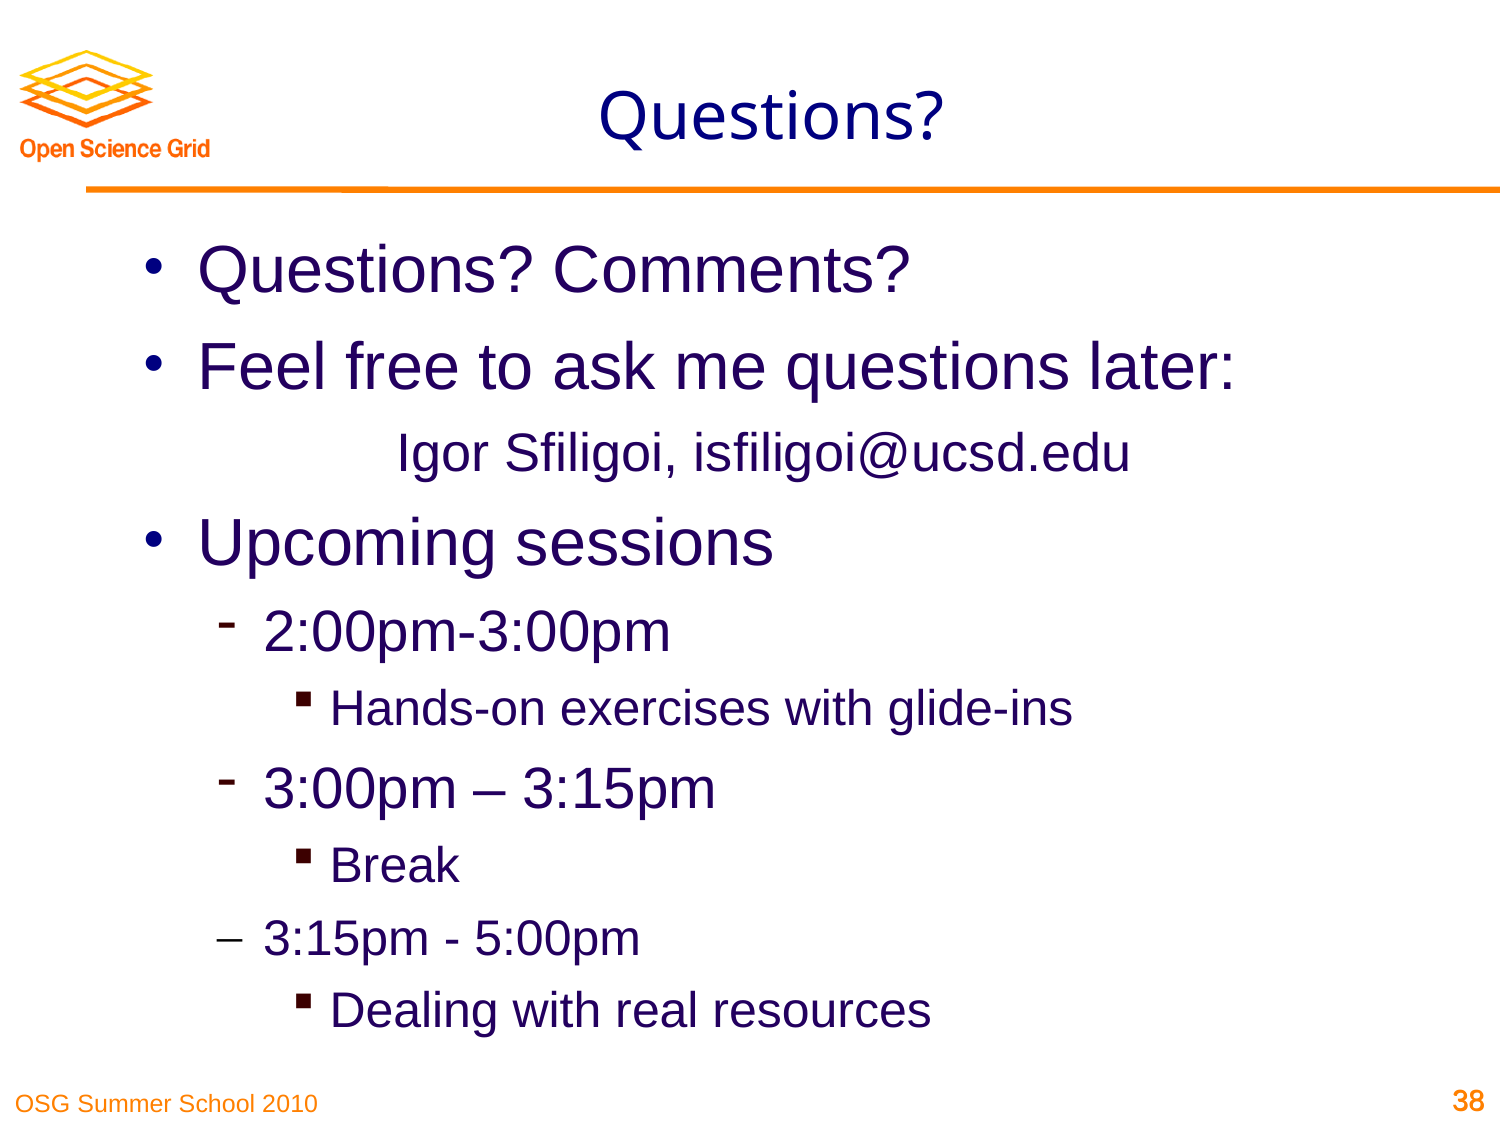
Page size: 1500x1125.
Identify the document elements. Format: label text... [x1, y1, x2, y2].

text_box <number> [1431, 1050, 1500, 1125]
text_box Questions? [201, 18, 1342, 207]
picture [0, 27, 201, 179]
text_box Questions? Comments? Feel free to ask me questions later: Igor Sfiligoi, isfiligoi@ucsd.edu Upcoming sessions 2:00pm-3:00pm Hands-on exercises with glide-ins 3:00pm – 3:15pm Break 3:15pm - 5:00pm Dealing with real resources [127, 218, 1403, 988]
